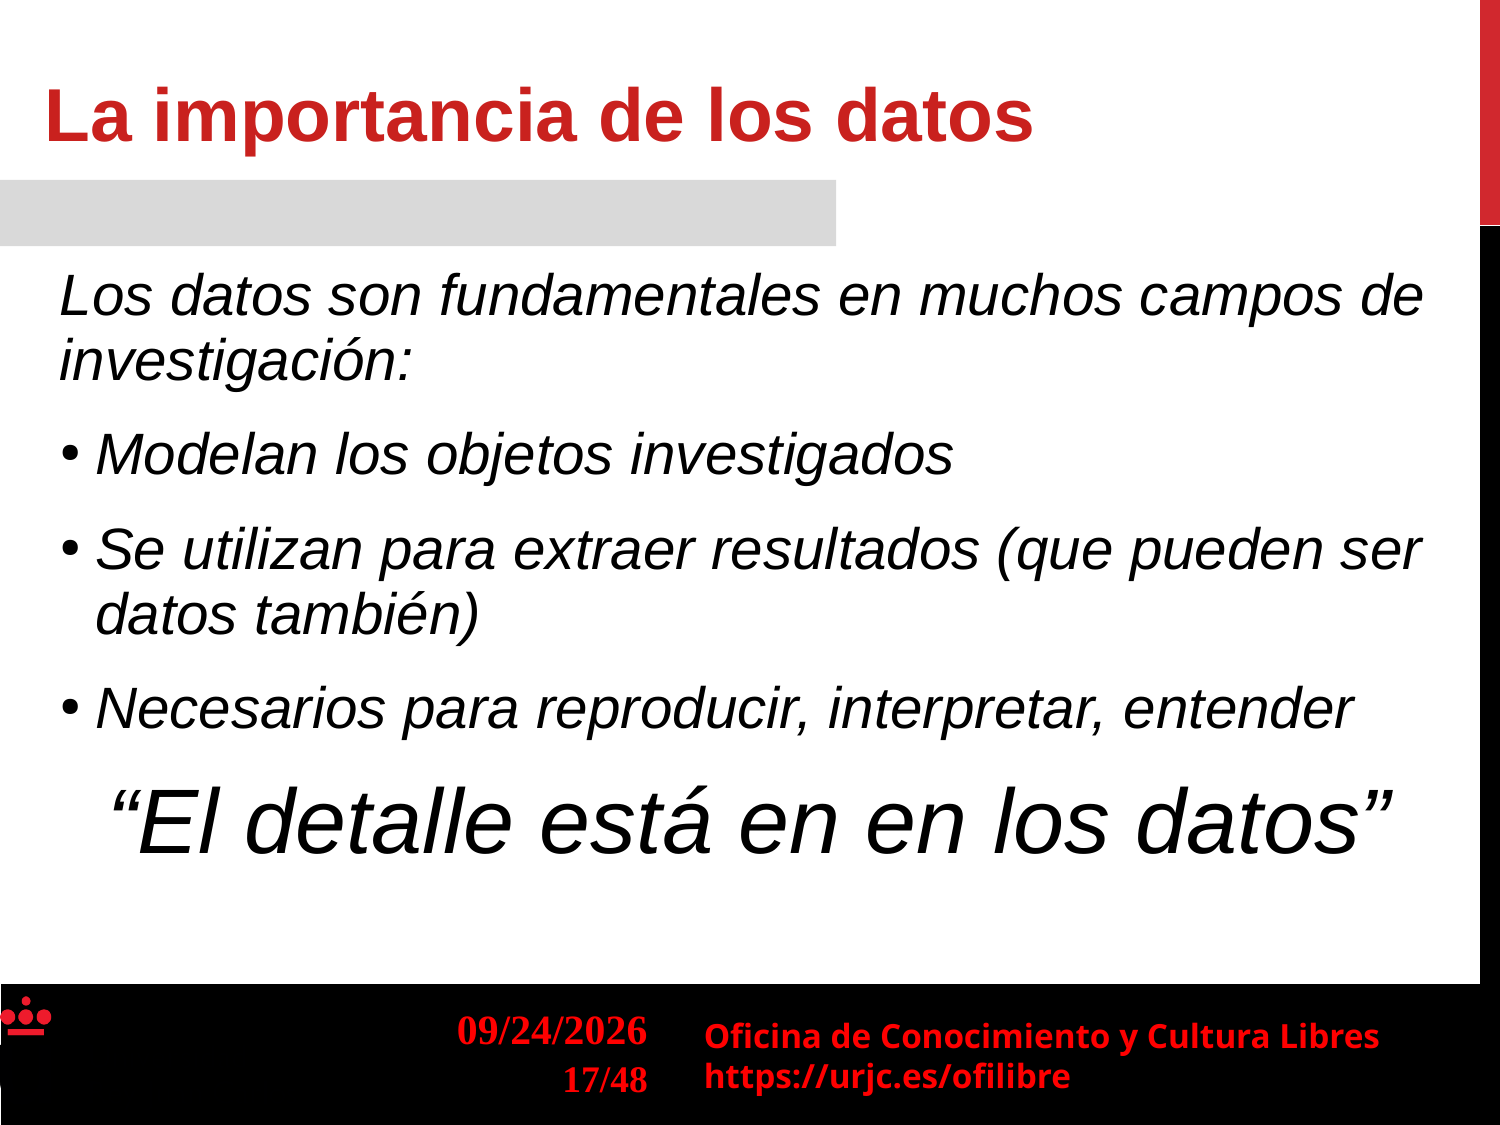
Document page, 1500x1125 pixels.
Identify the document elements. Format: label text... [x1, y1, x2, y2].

text_box Los datos son fundamentales en muchos campos de investigación: Modelan los objetos investigados Se utilizan para extraer resultados (que pueden ser datos también) Necesarios para reproducir, interpretar, entender “El detalle está en en los datos” [45, 254, 1456, 926]
title [75, 15, 1425, 172]
text_box La importancia de los datos [30, 66, 1291, 249]
